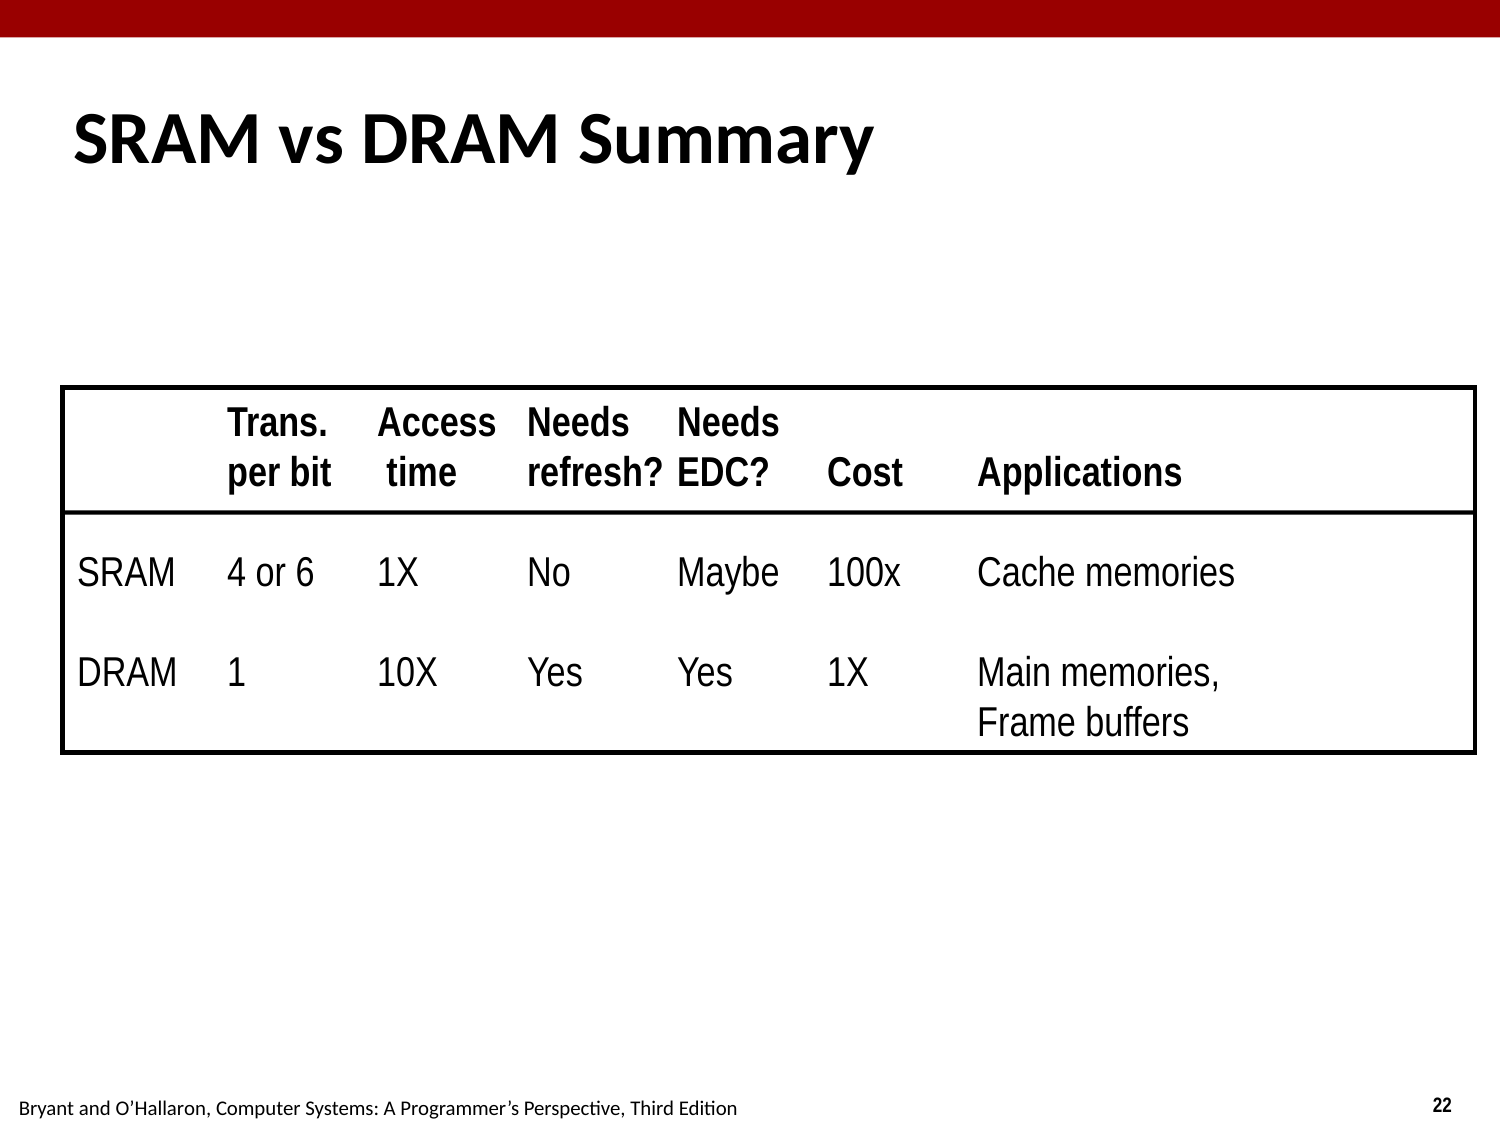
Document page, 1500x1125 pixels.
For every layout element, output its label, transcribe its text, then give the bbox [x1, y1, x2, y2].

text_box Trans. Access Needs Needs per bit time refresh? EDC? Cost Applications SRAM 4 or 6 1X No Maybe 100x Cache memories DRAM 1 10X Yes Yes 1X Main memories, Frame buffers [62, 387, 1475, 510]
text_box Trans. Access Needs Needs per bit time refresh? EDC? Cost Applications SRAM 4 or 6 1X No Maybe 100x Cache memories DRAM 1 10X Yes Yes 1X Main memories, Frame buffers [62, 515, 1475, 753]
title SRAM vs DRAM Summary [58, 71, 1304, 197]
